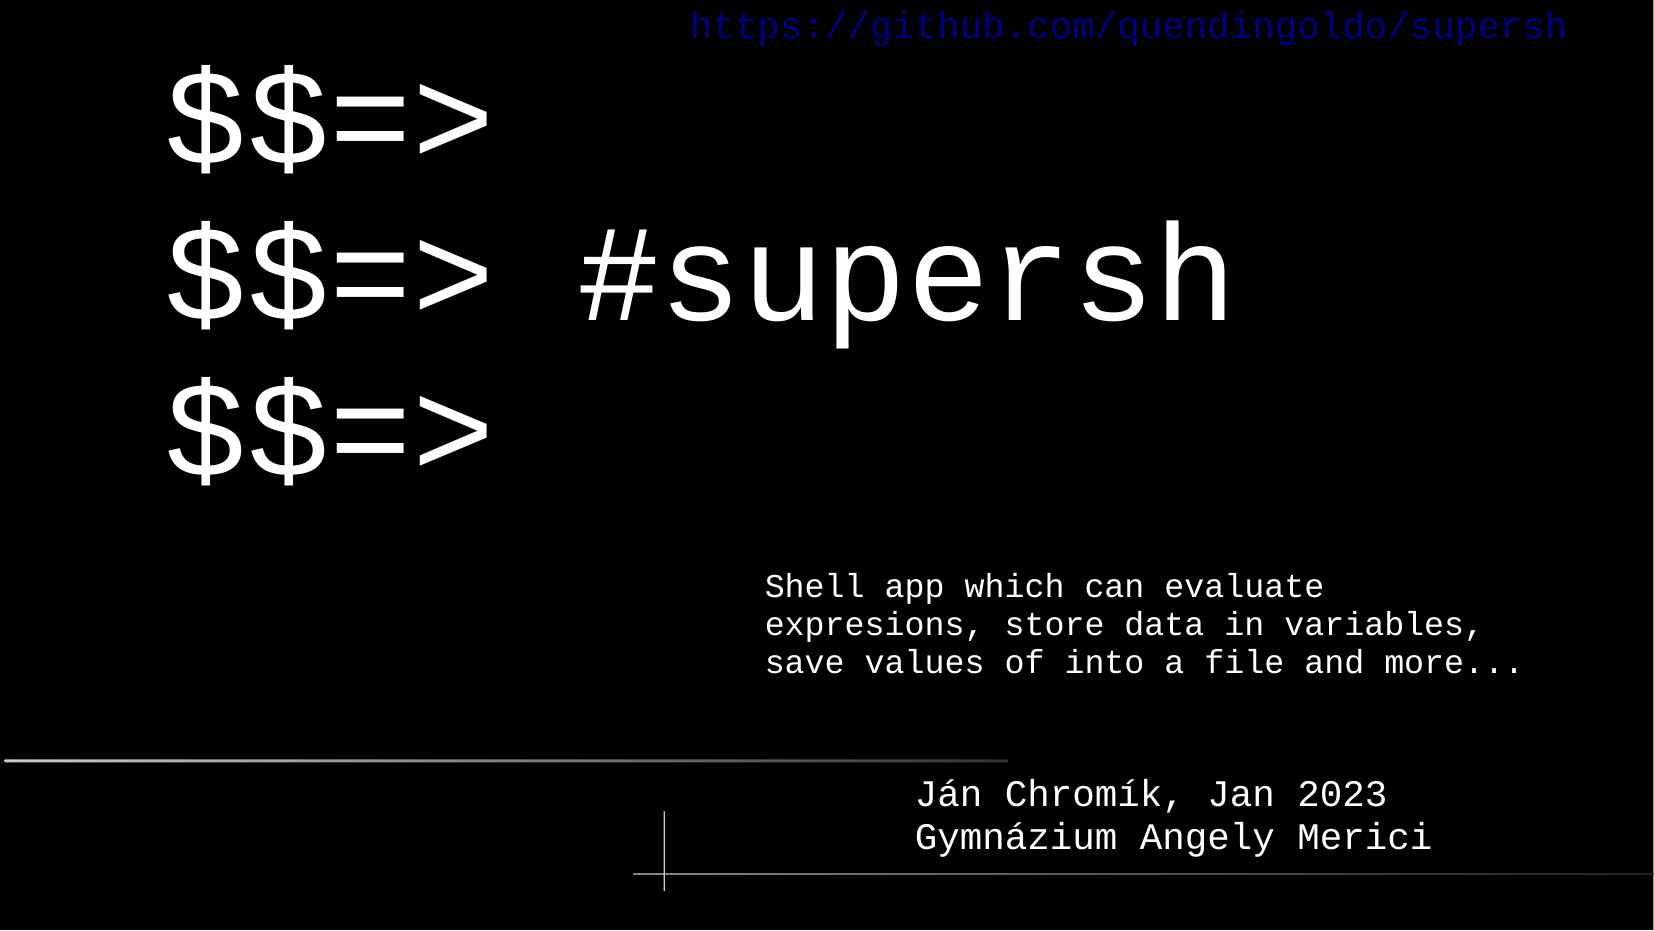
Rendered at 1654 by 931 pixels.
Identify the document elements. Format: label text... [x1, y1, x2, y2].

text_box Shell app which can evaluate expresions, store data in variables, save values of into a file and more... [750, 562, 1576, 713]
text_box $$=> $$=> #supersh $$=> [150, 42, 1426, 526]
text_box Ján Chromík, Jan 2023 Gymnázium Angely Merici [900, 768, 1463, 869]
text_box https://github.com/quendingoldo/supersh [675, 0, 1651, 100]
